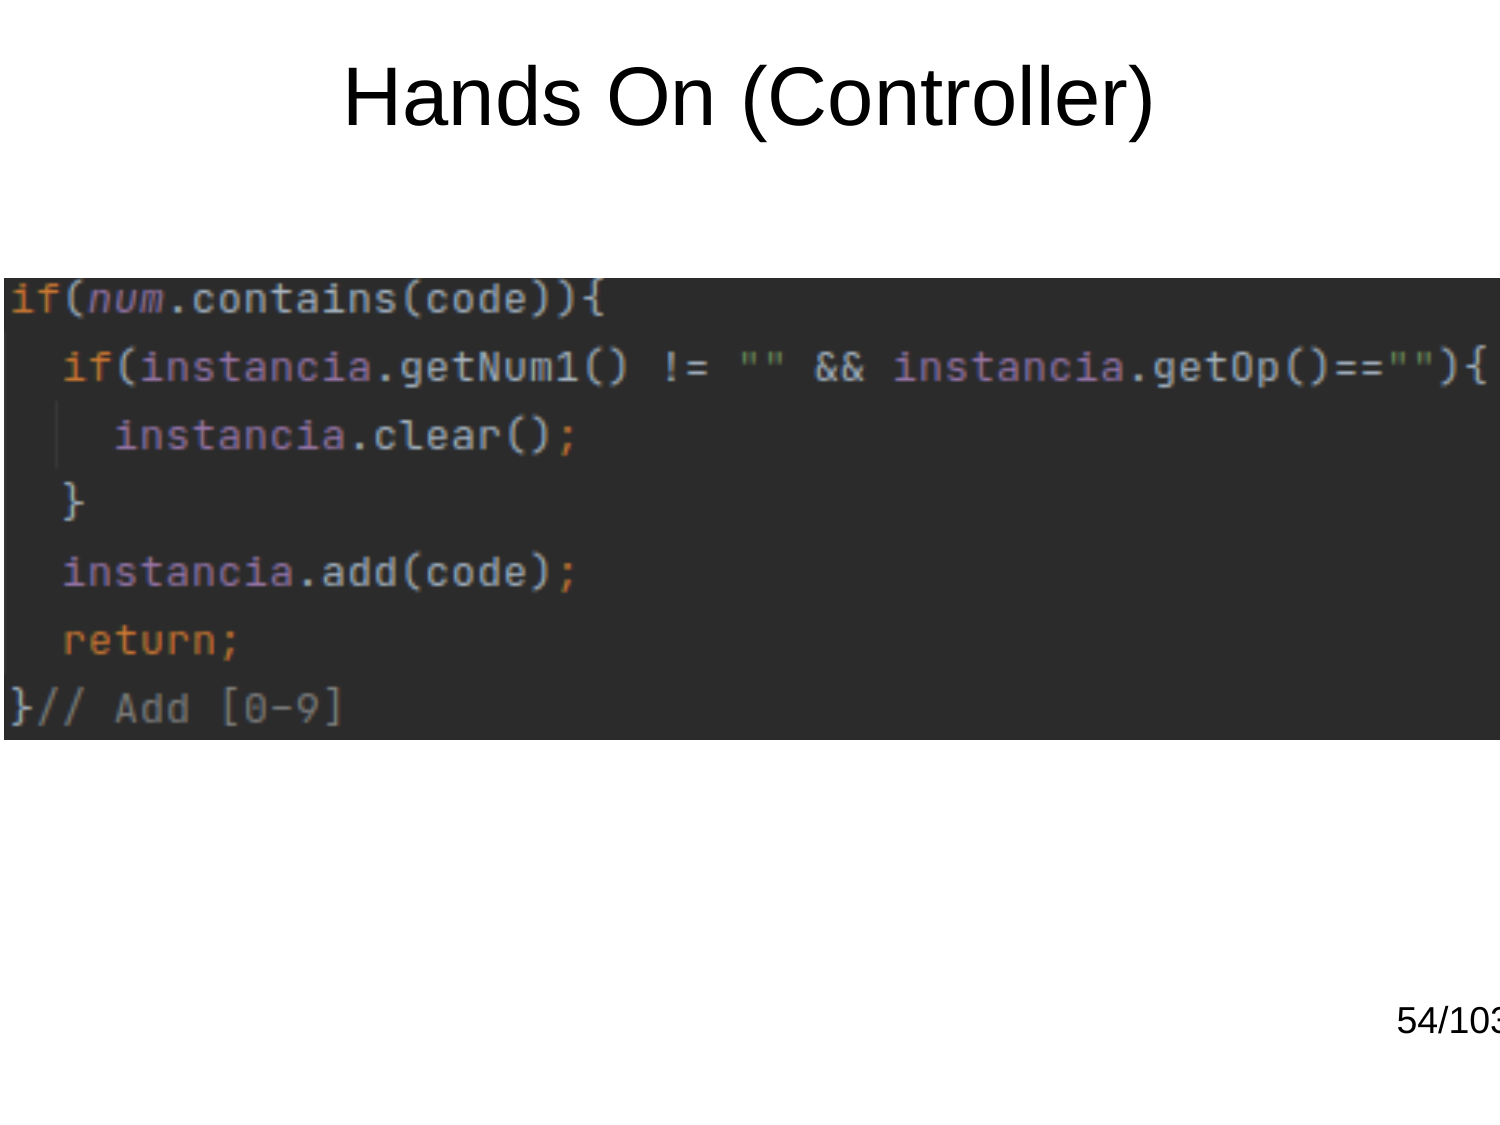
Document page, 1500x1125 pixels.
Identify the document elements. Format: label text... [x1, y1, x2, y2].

text_box Hands On (Controller) [74, 30, 1425, 155]
picture [4, 278, 1500, 740]
